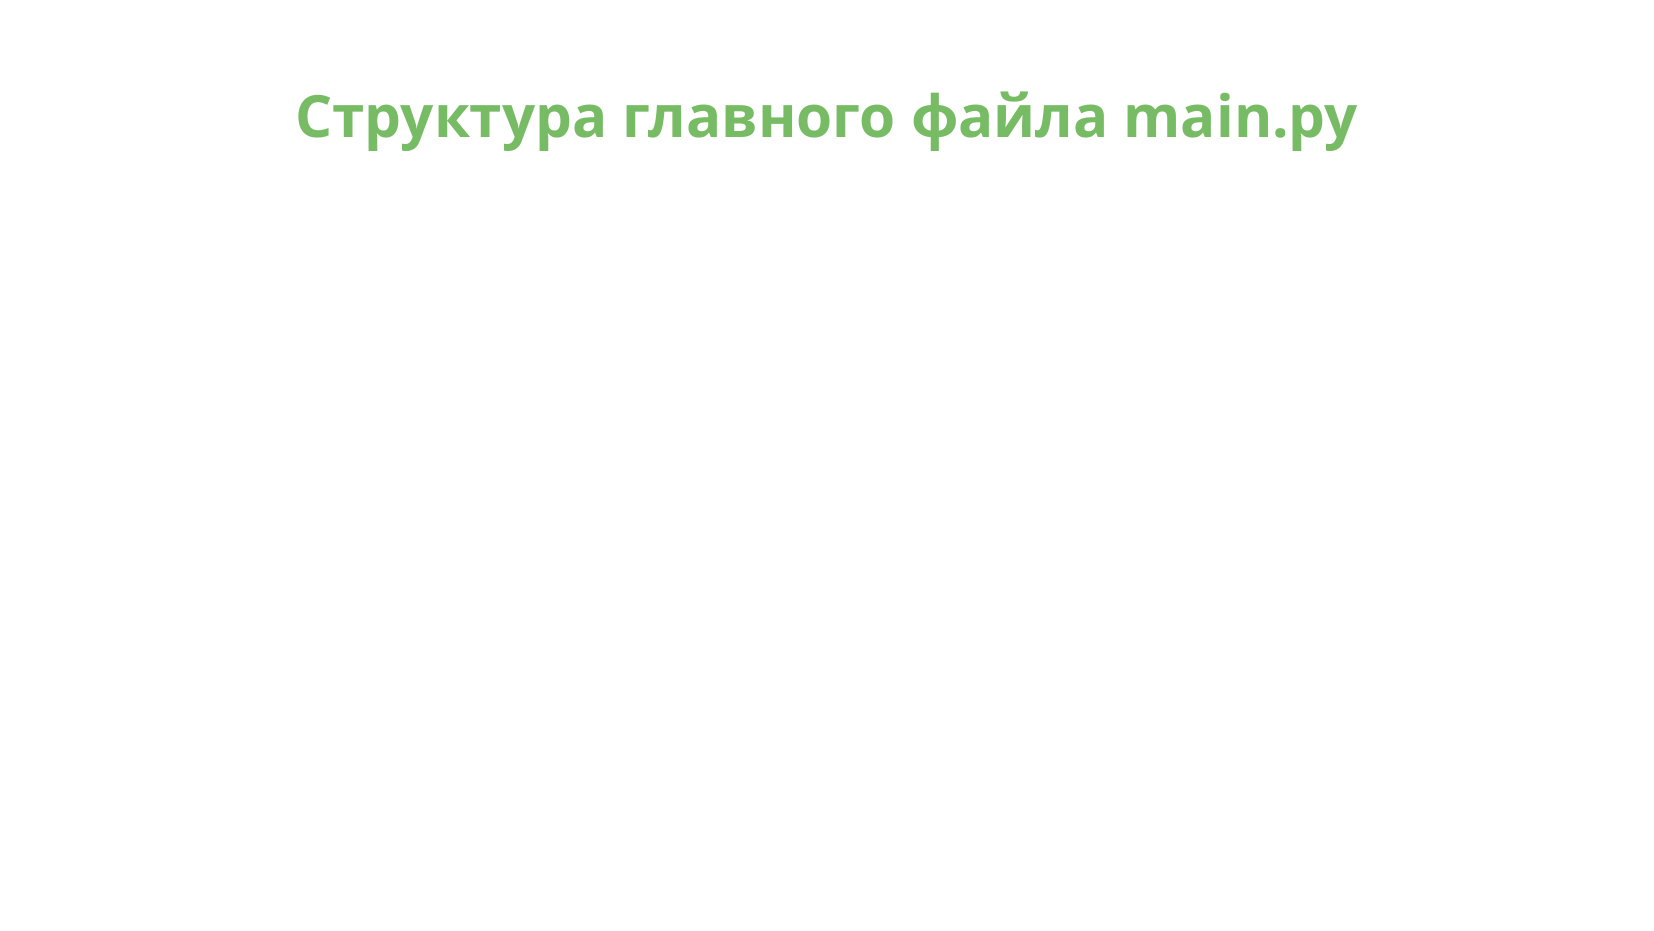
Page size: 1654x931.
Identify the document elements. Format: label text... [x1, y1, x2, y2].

title Структура главного файла main.py [82, 37, 1571, 193]
